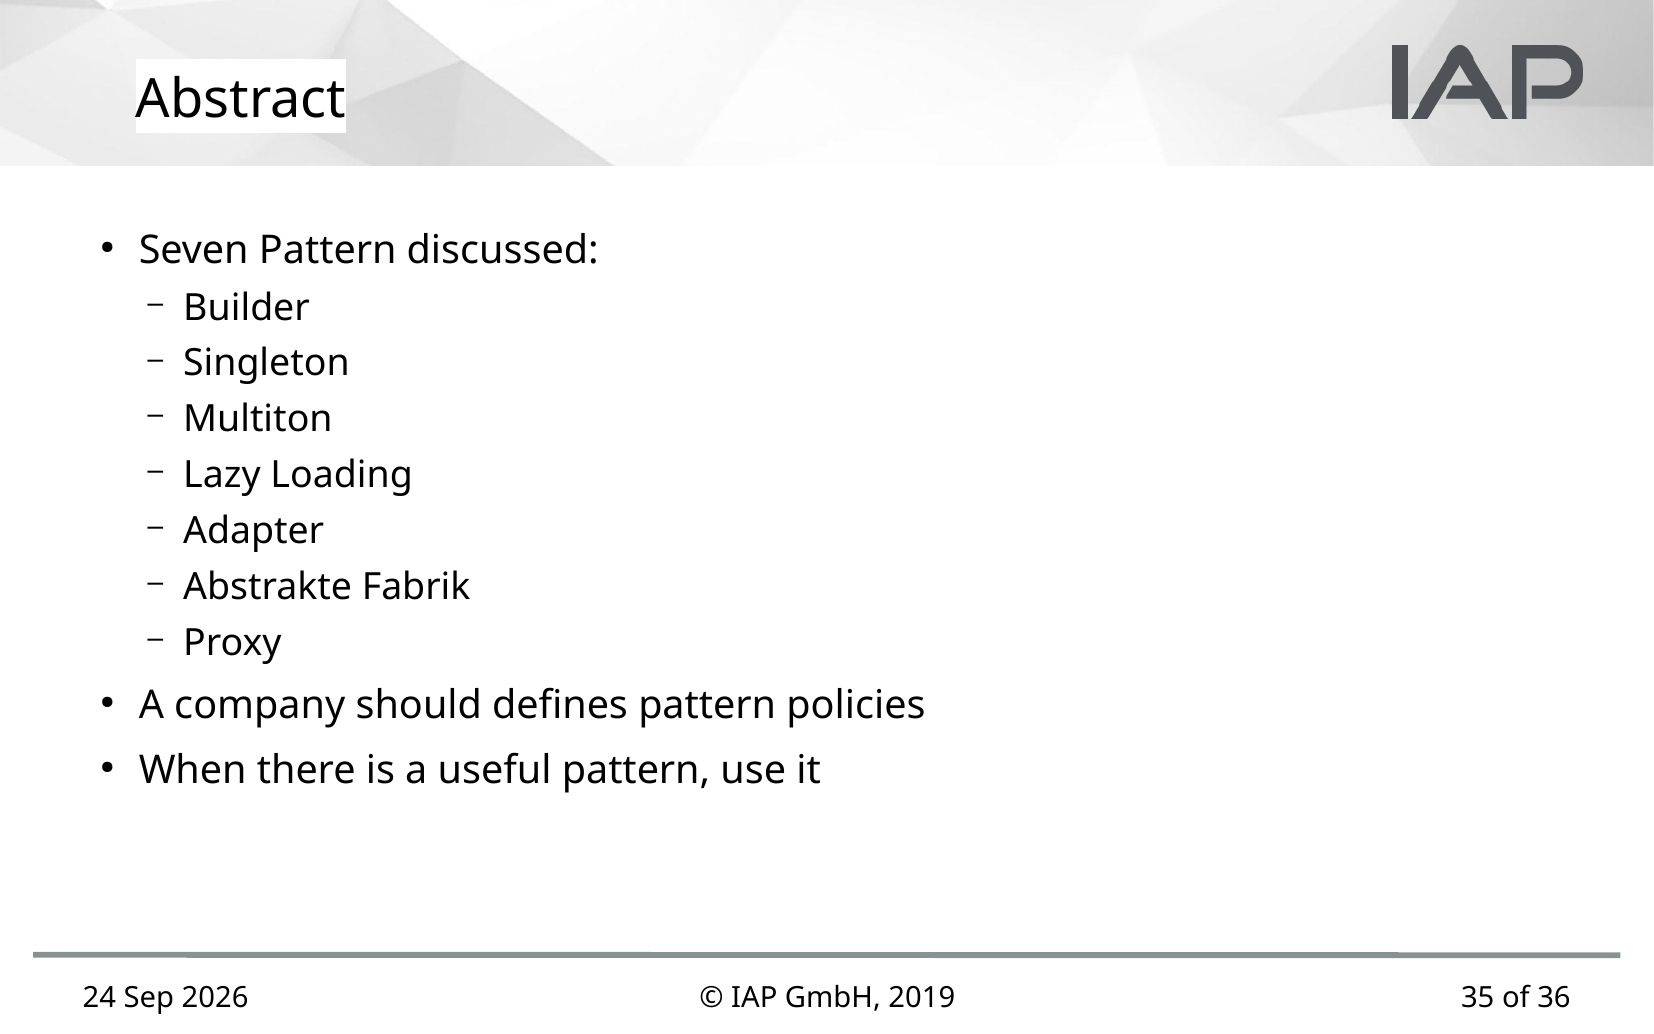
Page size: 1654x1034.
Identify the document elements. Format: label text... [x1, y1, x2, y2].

list Seven Pattern discussed: Builder Singleton Multiton Lazy Loading Adapter Abstrakte Fabrik Proxy A company should defines pattern policies When there is a useful pattern, use it [82, 221, 1571, 916]
title Abstract [135, 41, 1264, 152]
picture [0, 0, 1654, 166]
